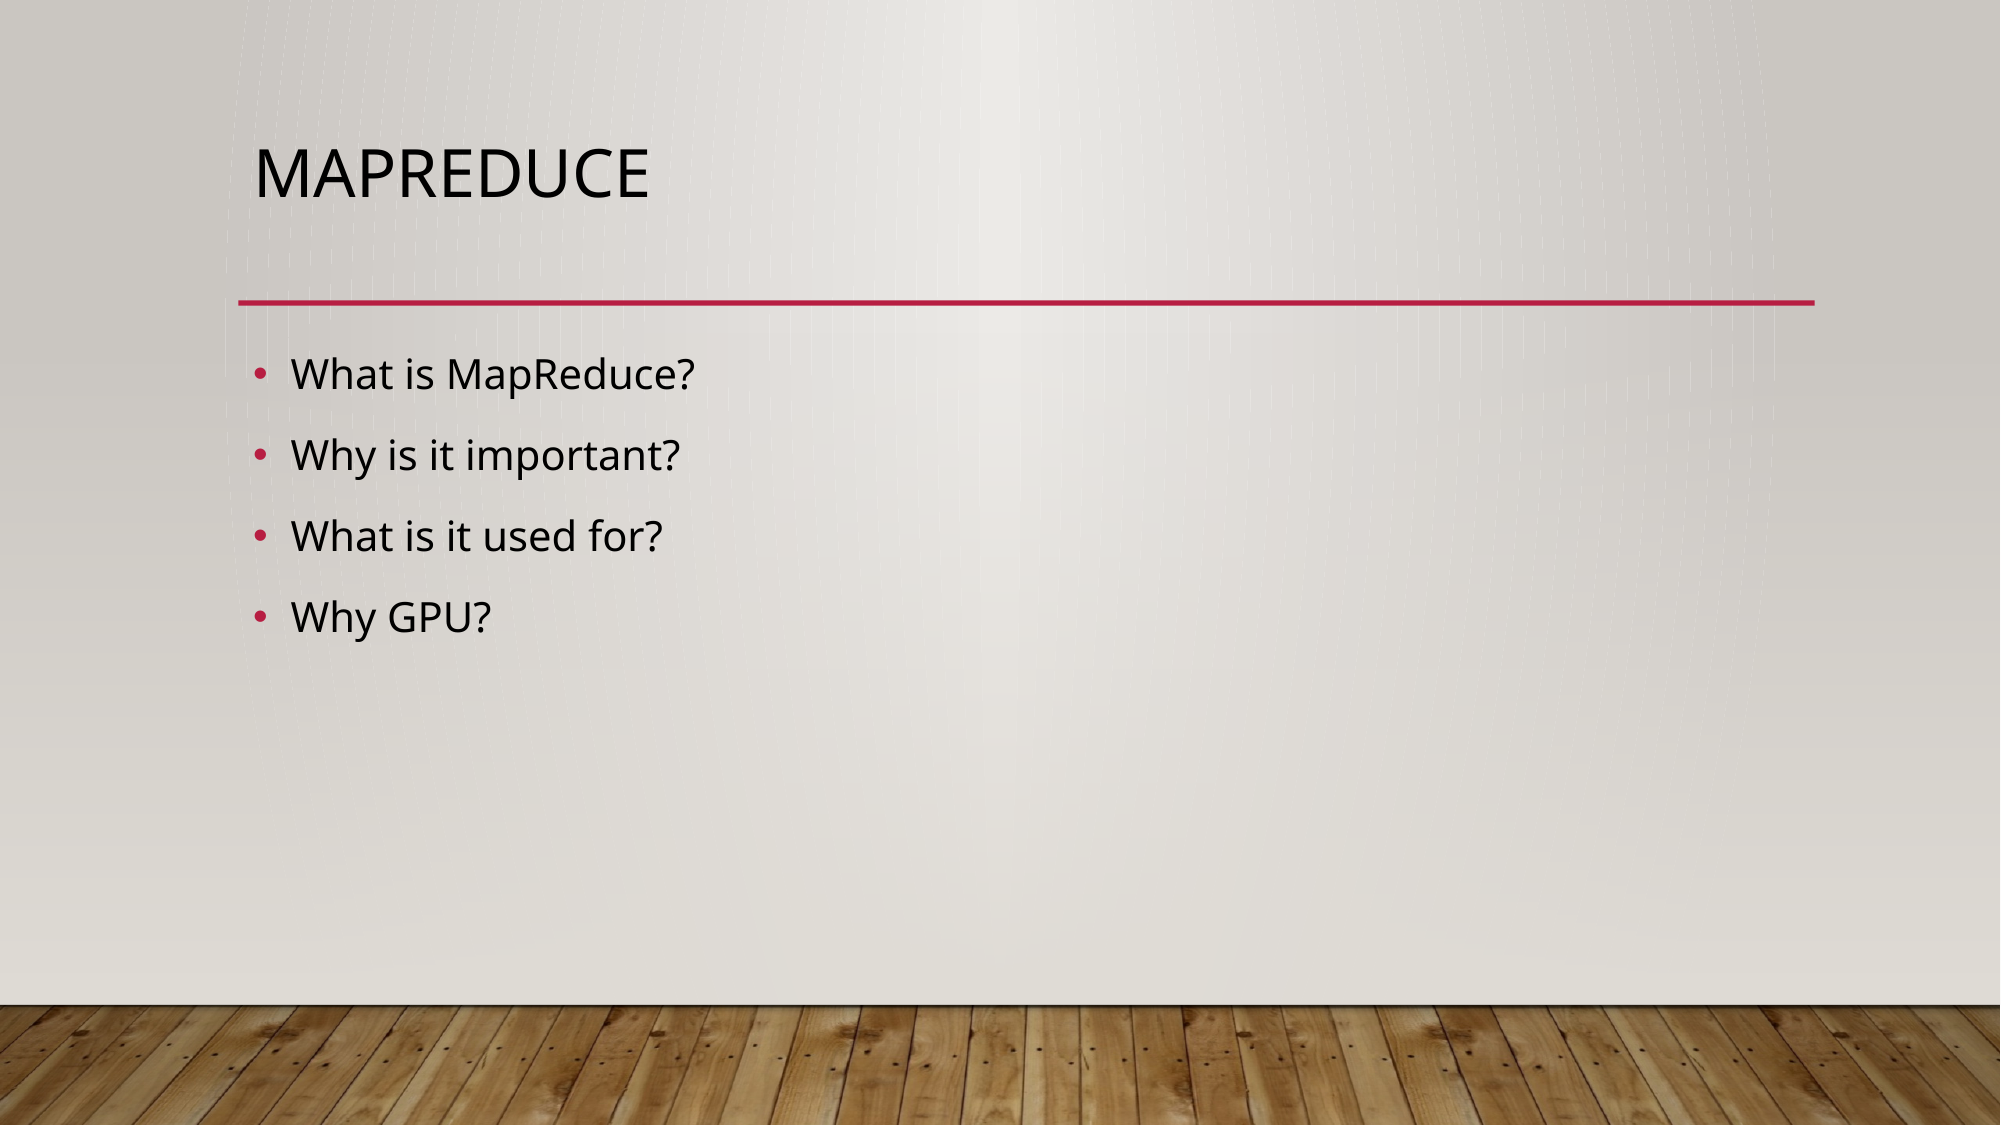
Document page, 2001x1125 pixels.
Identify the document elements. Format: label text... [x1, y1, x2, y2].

list What is MapReduce? Why is it important? What is it used for? Why GPU? [238, 330, 1814, 897]
picture [0, 1005, 2000, 1125]
title MapREduce [238, 131, 1814, 305]
